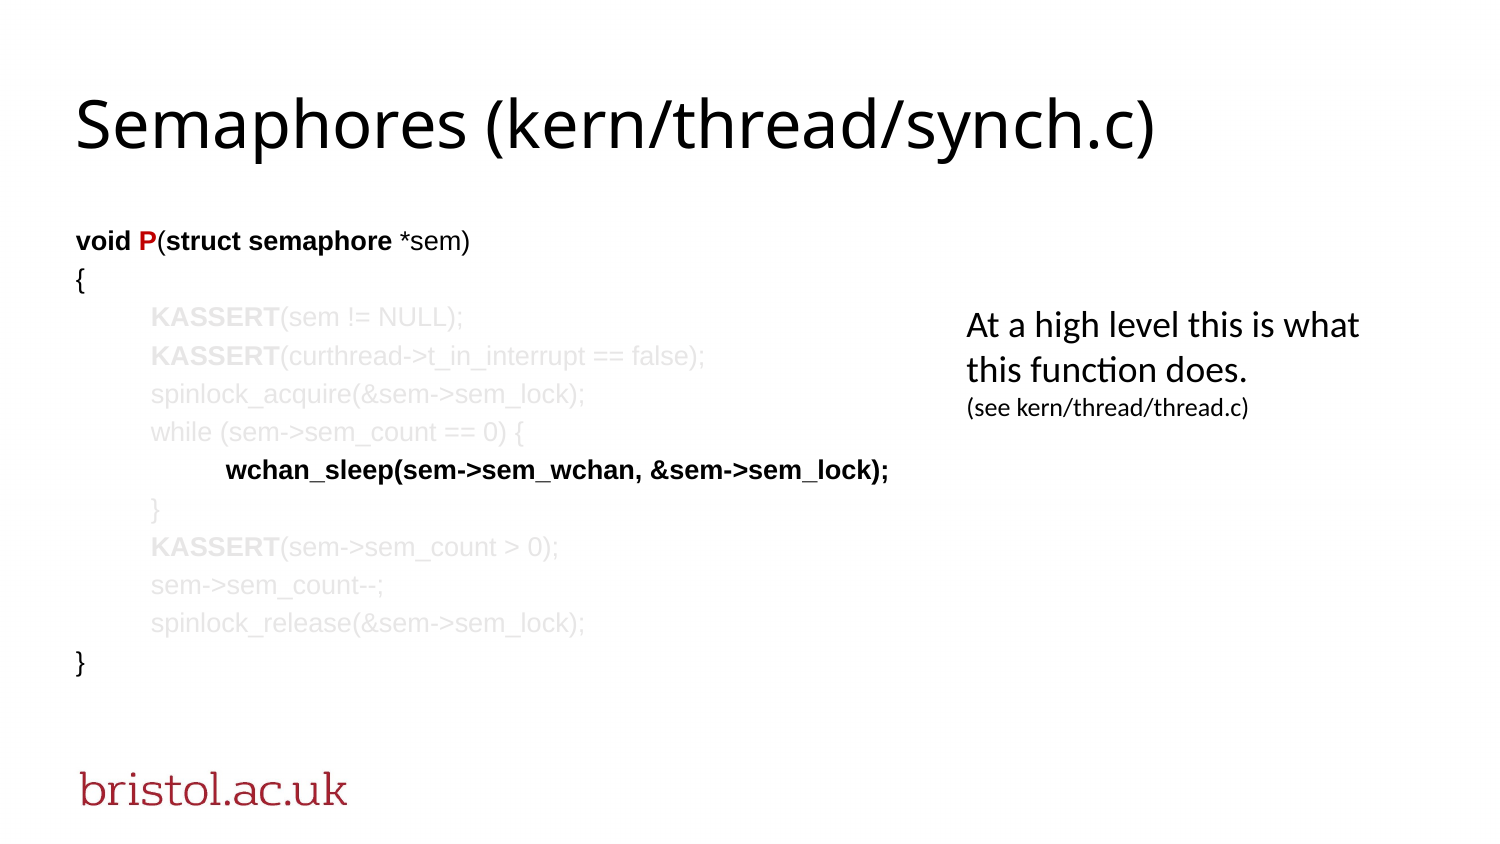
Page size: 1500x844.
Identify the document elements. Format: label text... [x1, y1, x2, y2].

text_box At a high level this is what this function does. (see kern/thread/thread.c) [951, 292, 1381, 432]
title Semaphores (kern/thread/synch.c) [60, 44, 1440, 209]
list void P(struct semaphore *sem) { KASSERT(sem != NULL); KASSERT(curthread->t_in_interrupt == false); spinlock_acquire(&sem->sem_lock); while (sem->sem_count == 0) { wchan_sleep(sem->sem_wchan, &sem->sem_lock); } KASSERT(sem->sem_count > 0); sem->sem_count--; spinlock_release(&sem->sem_lock); } [60, 224, 1440, 699]
